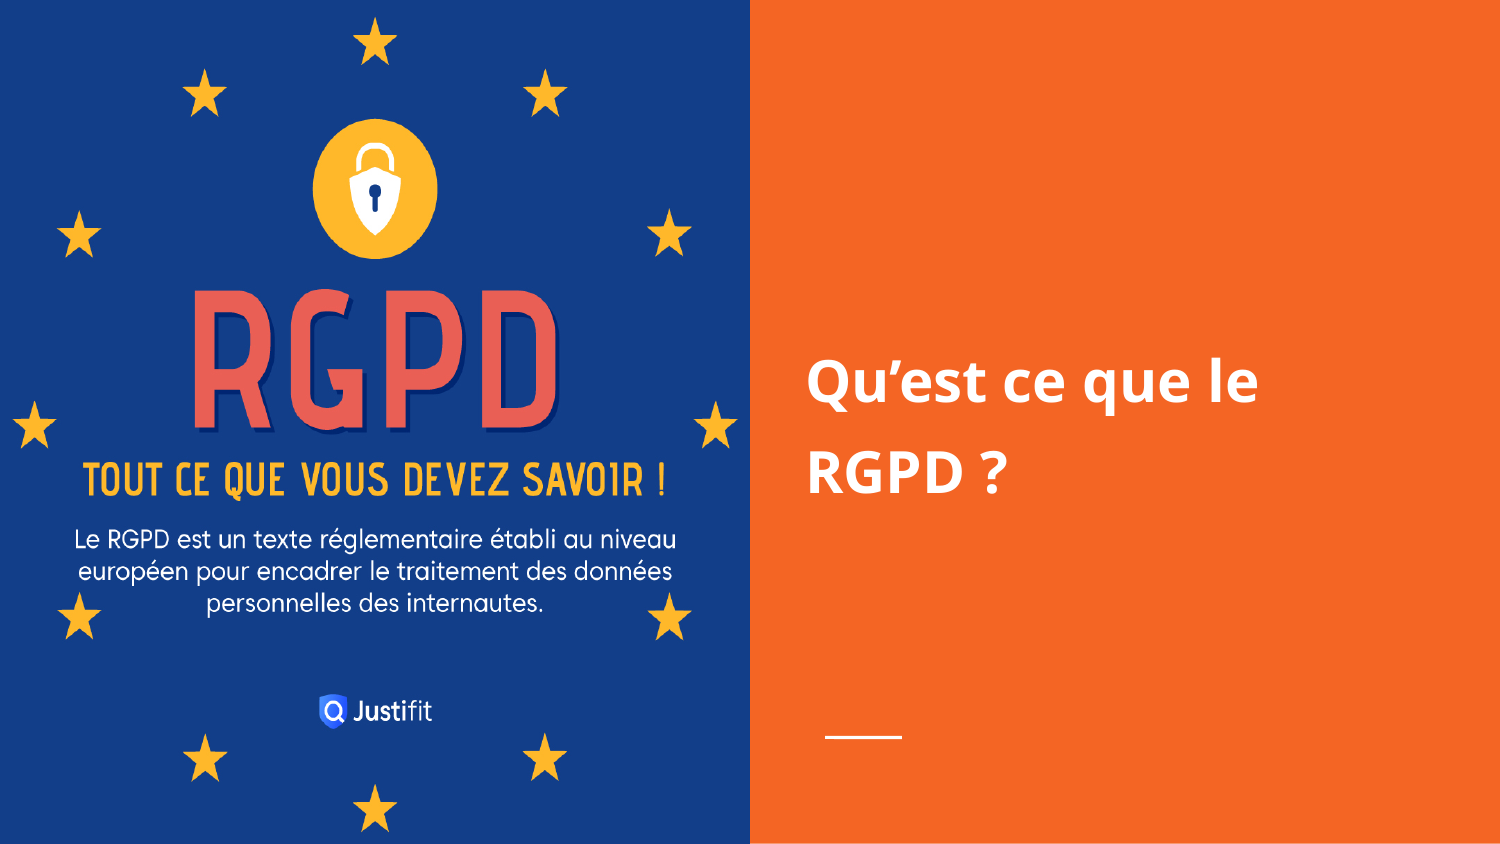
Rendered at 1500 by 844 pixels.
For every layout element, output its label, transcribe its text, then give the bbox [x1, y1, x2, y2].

picture [0, 0, 750, 844]
list Qu’est ce que le RGPD ? [790, 313, 1491, 589]
